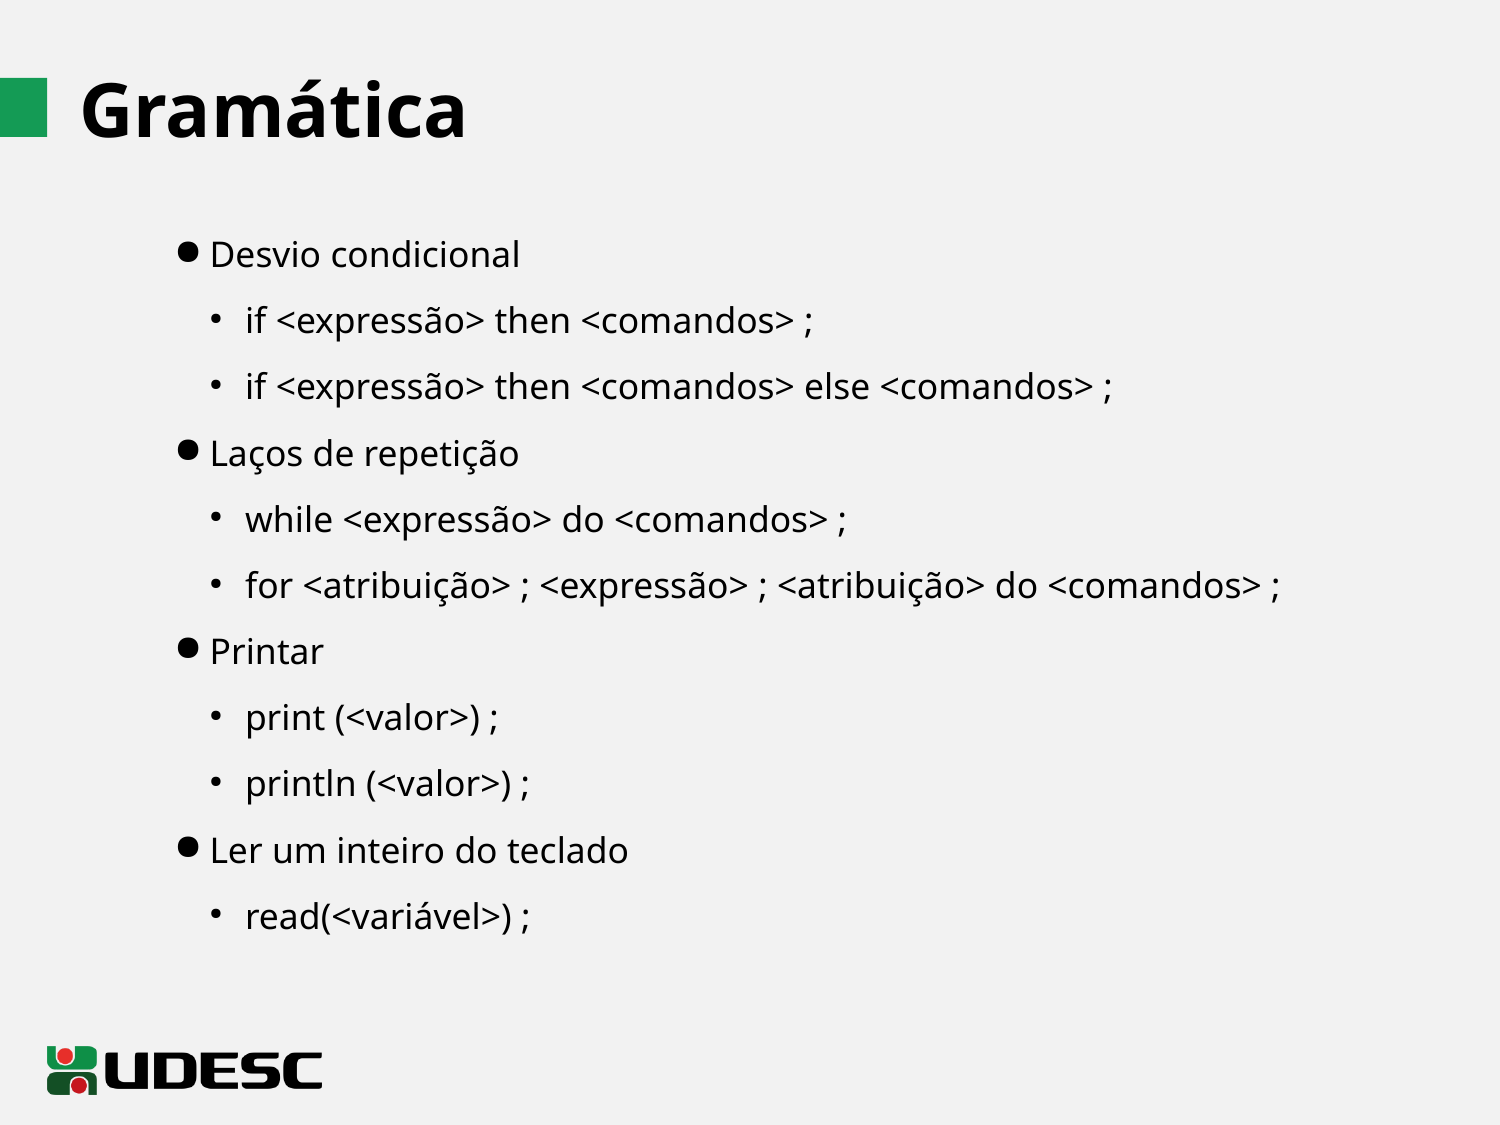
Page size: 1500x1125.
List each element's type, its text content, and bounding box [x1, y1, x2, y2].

text_box [0, 77, 48, 137]
picture [47, 1046, 322, 1095]
text_box Desvio condicional if <expressão> then <comandos> ; if <expressão> then <comandos> else <comandos> ; Laços de repetição while <expressão> do <comandos> ; for <atribuição> ; <expressão> ; <atribuição> do <comandos> ; Printar print (<valor>) ; println (<valor>) ; Ler um inteiro do teclado read(<variável>) ; [159, 224, 1388, 944]
text_box Gramática [64, 54, 1081, 160]
